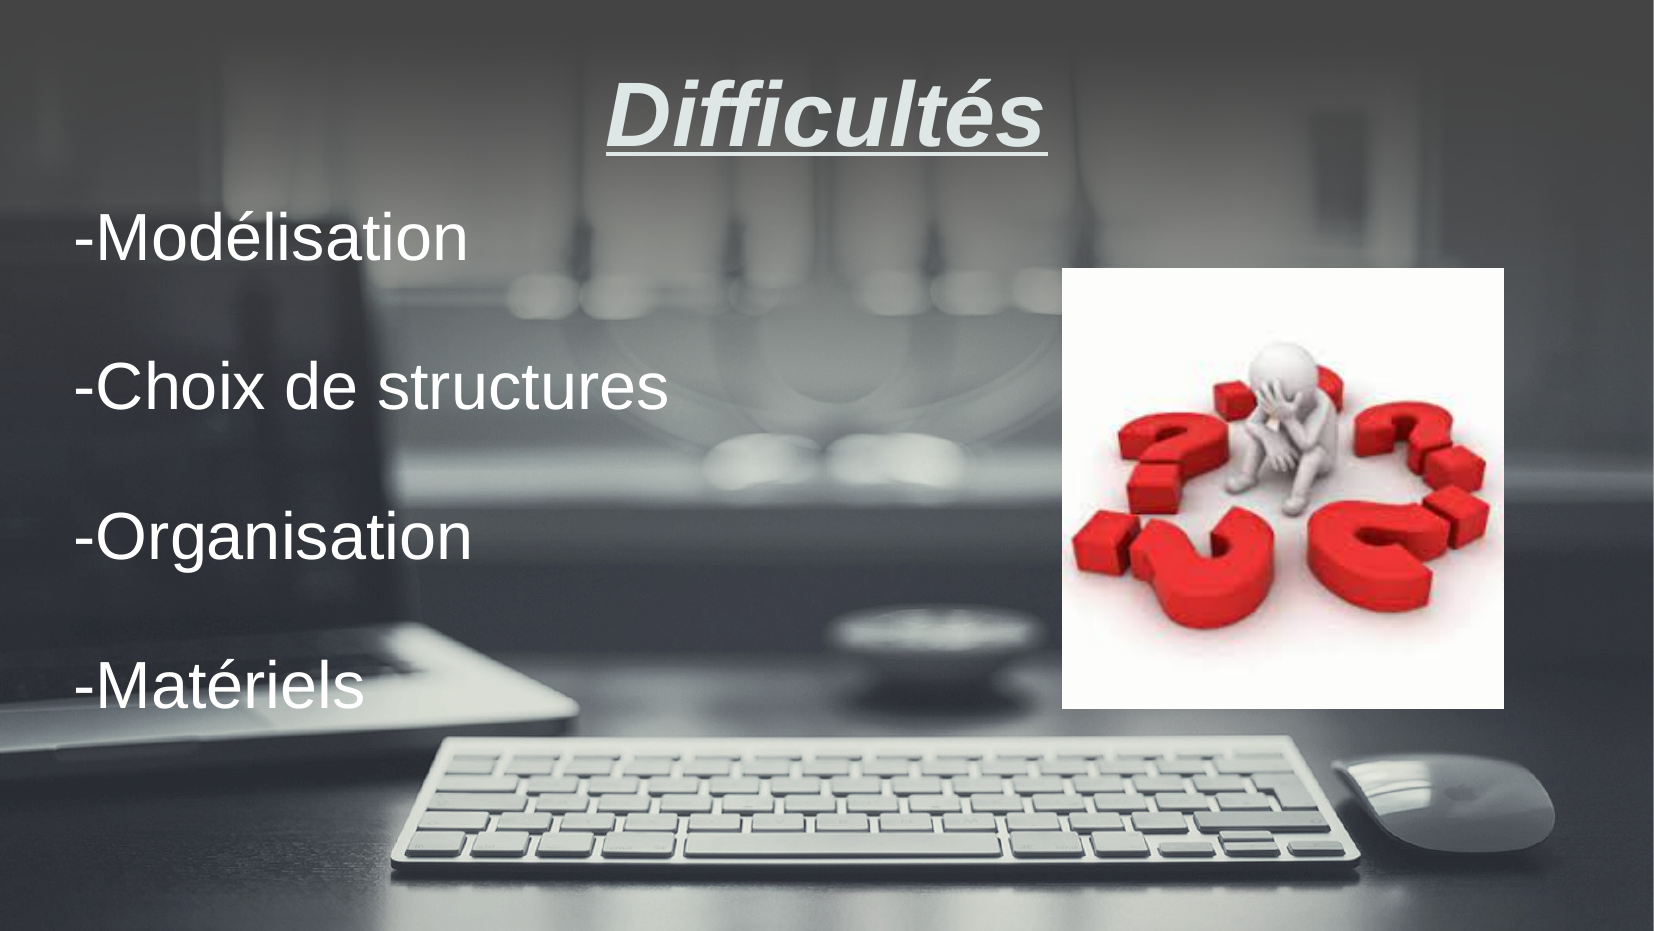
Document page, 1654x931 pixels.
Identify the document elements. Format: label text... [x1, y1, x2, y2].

picture [0, 0, 1654, 931]
title Difficultés [82, 37, 1571, 193]
text_box -Modélisation -Choix de structures -Organisation -Matériels [59, 192, 886, 731]
